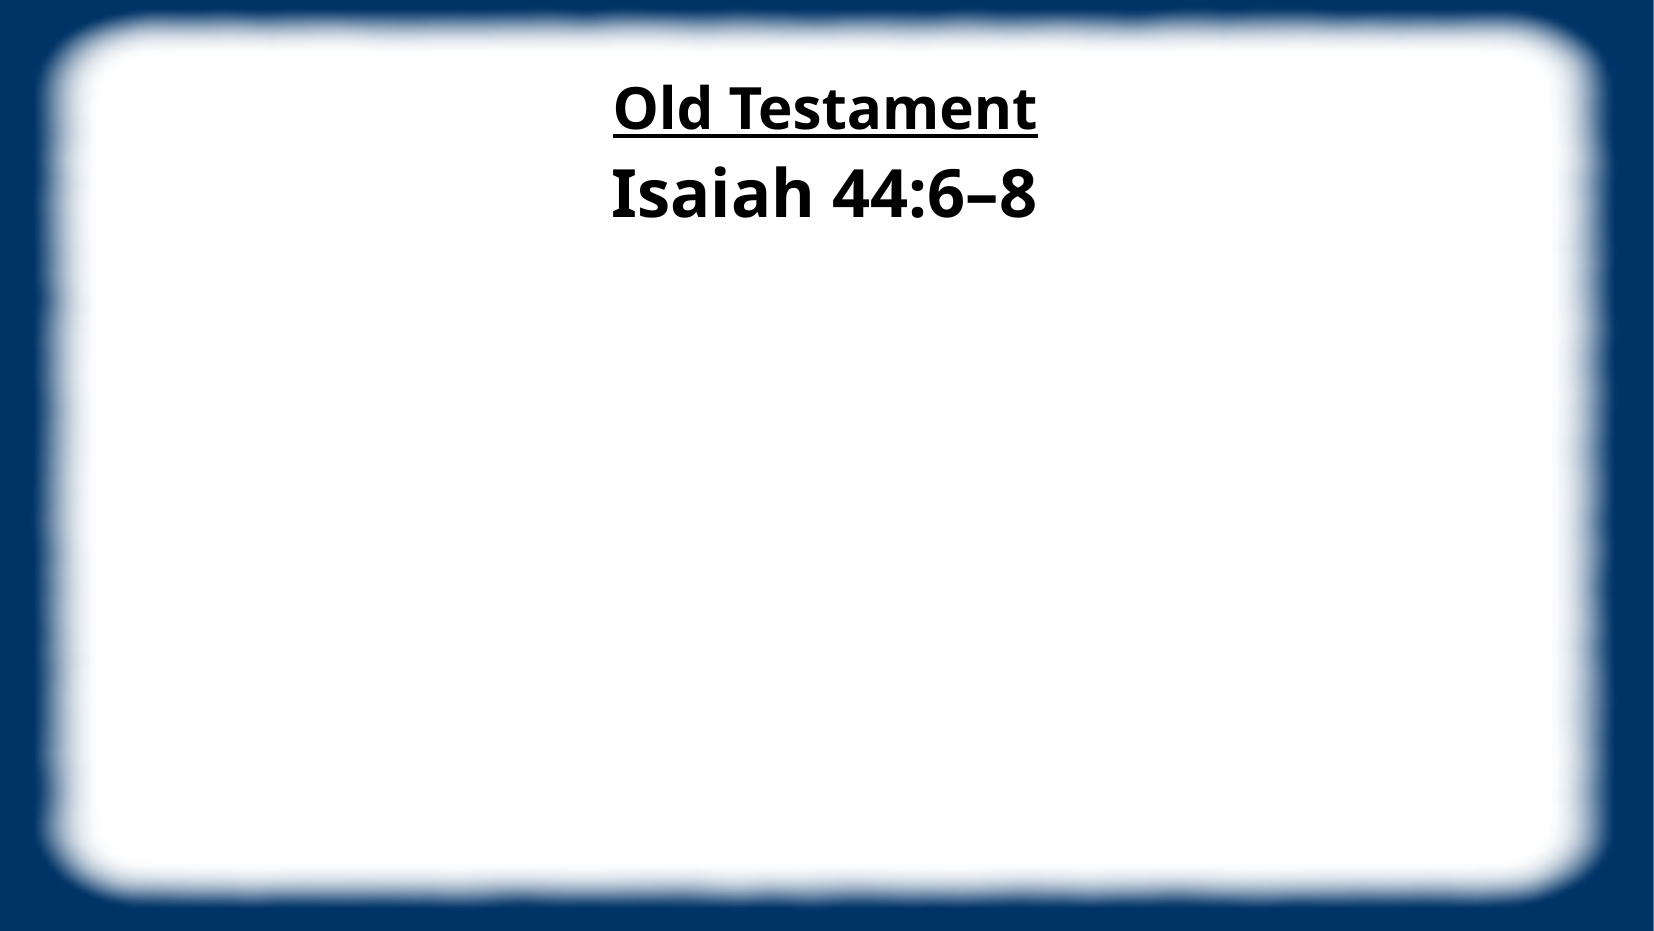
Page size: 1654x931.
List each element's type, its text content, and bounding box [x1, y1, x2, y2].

text_box Old Testament Isaiah 44:6–8 [105, 60, 1546, 241]
picture [0, 0, 1654, 931]
